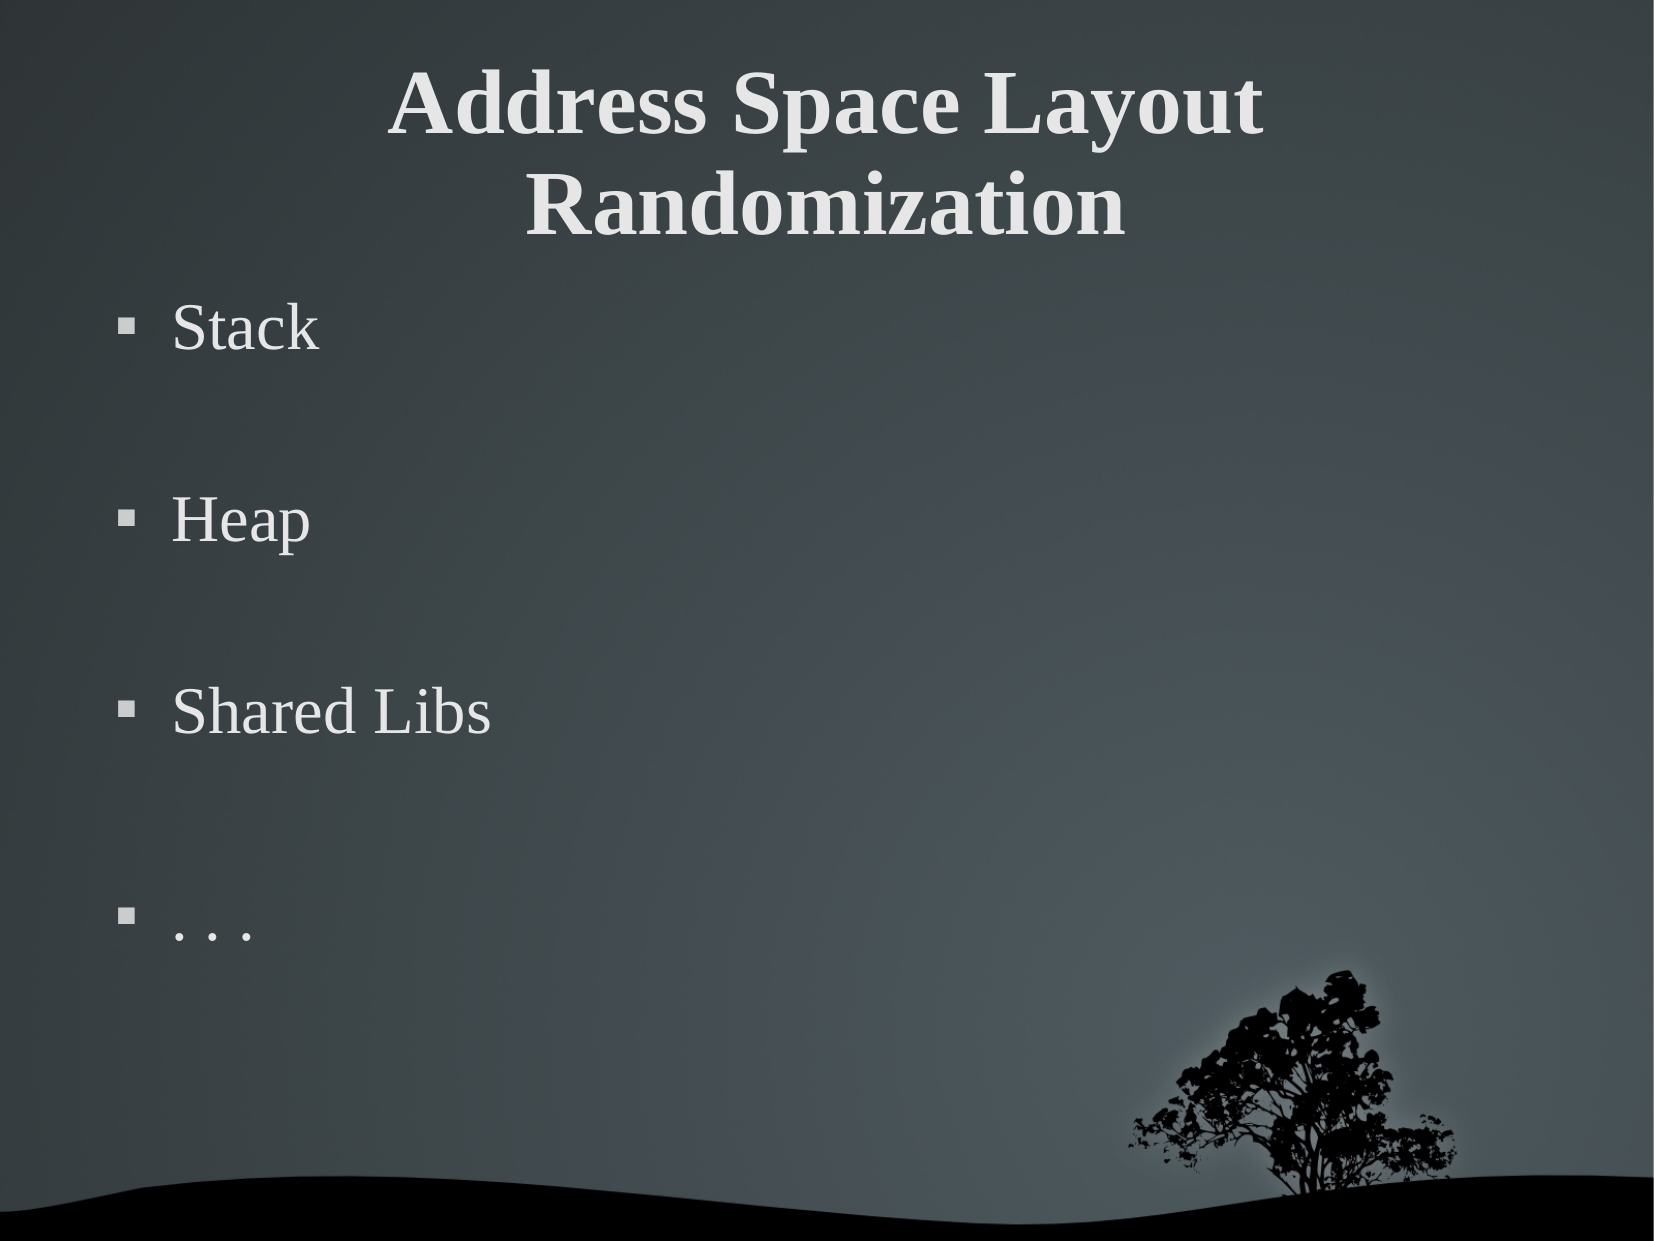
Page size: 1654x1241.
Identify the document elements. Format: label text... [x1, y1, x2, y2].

list Stack Heap Shared Libs . . . [82, 290, 1571, 1109]
title Address Space Layout Randomization [82, 33, 1571, 273]
picture [0, 0, 1654, 1241]
